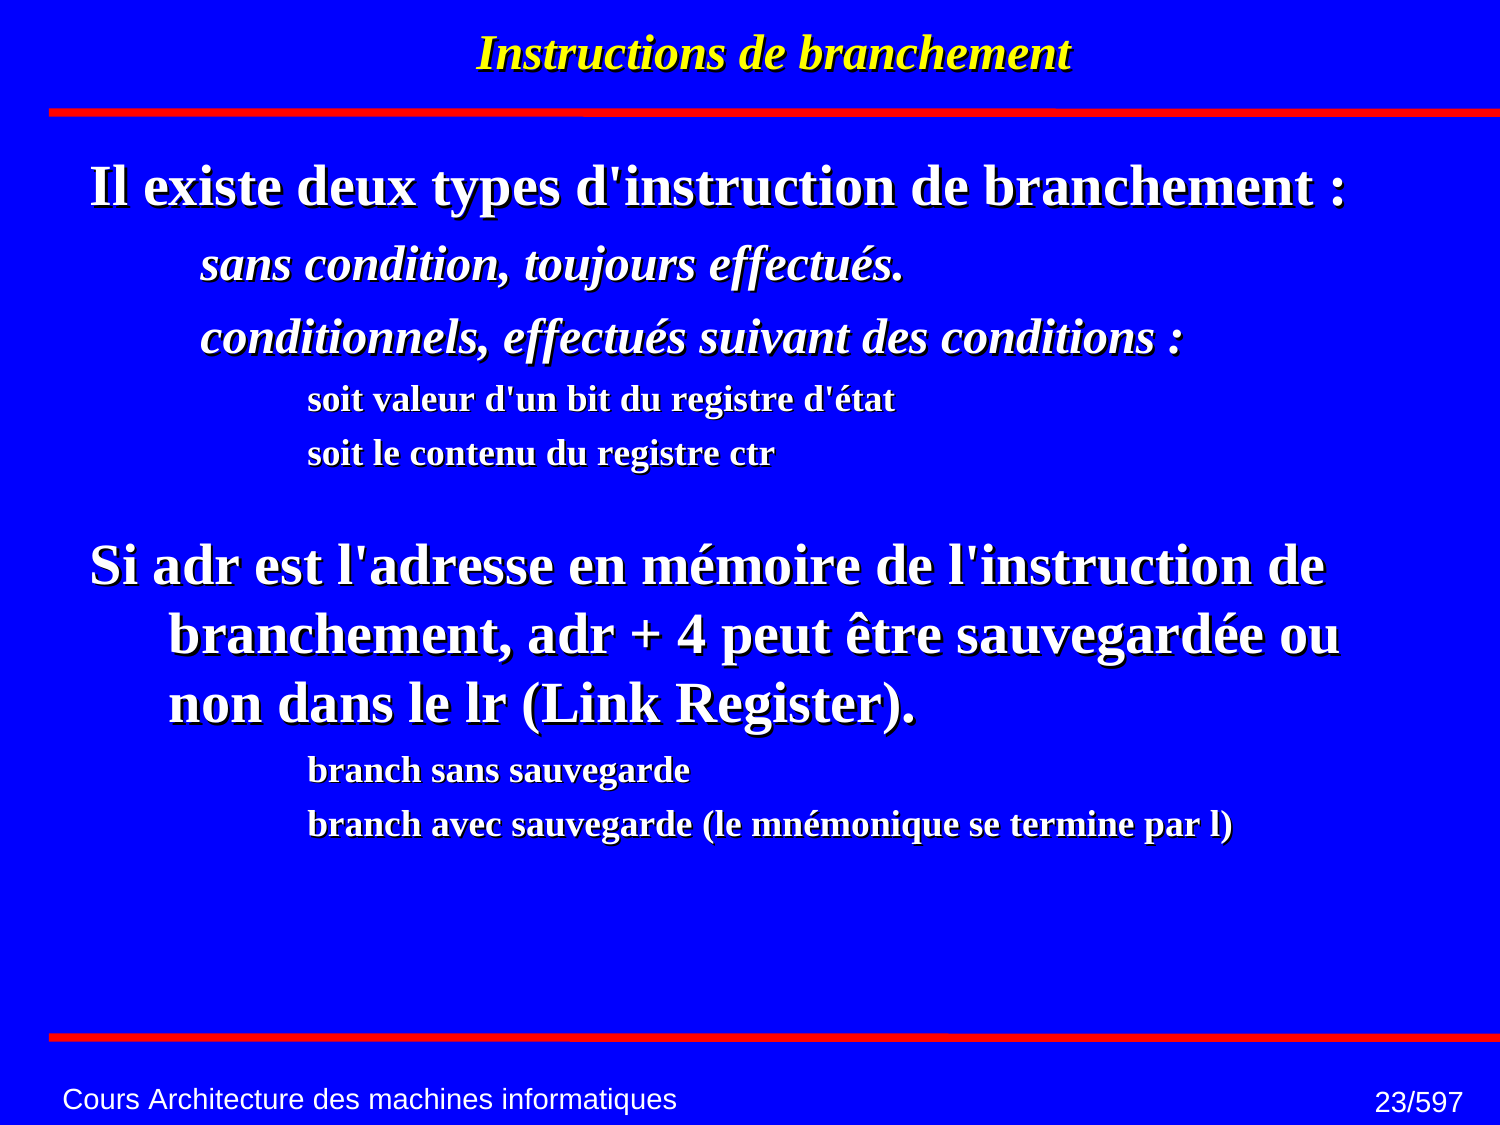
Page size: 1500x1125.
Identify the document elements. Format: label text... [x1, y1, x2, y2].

list Il existe deux types d'instruction de branchement : sans condition, toujours effectués. conditionnels, effectués suivant des conditions : soit valeur d'un bit du registre d'état soit le contenu du registre ctr Si adr est l'adresse en mémoire de l'instruction de branchement, adr + 4 peut être sauvegardée ou non dans le lr (Link Register). branch sans sauvegarde branch avec sauvegarde (le mnémonique se termine par l) [74, 141, 1463, 1001]
title Instructions de branchement [141, 15, 1406, 88]
